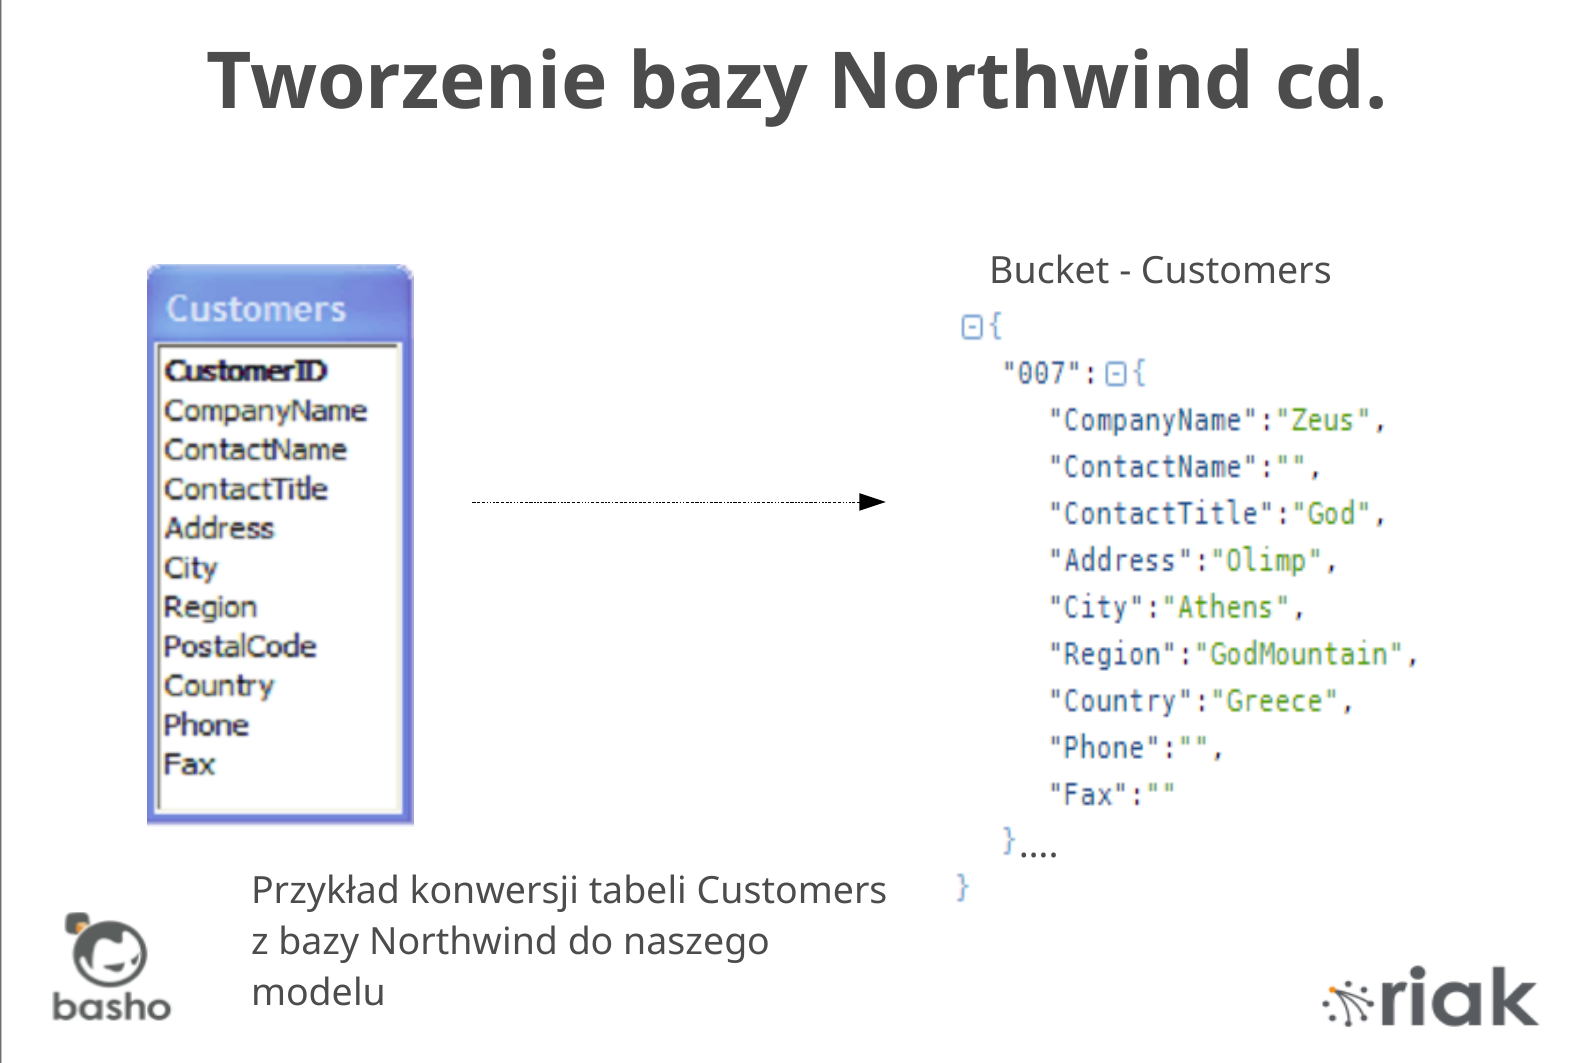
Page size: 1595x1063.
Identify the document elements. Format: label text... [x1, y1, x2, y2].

picture [0, 0, 1594, 1063]
text_box Bucket - Customers [974, 236, 1418, 297]
text_box …. [1003, 810, 1241, 916]
text_box Przykład konwersji tabeli Customers z bazy Northwind do naszego modelu [236, 856, 916, 962]
title Tworzenie bazy Northwind cd. [79, 36, 1515, 226]
